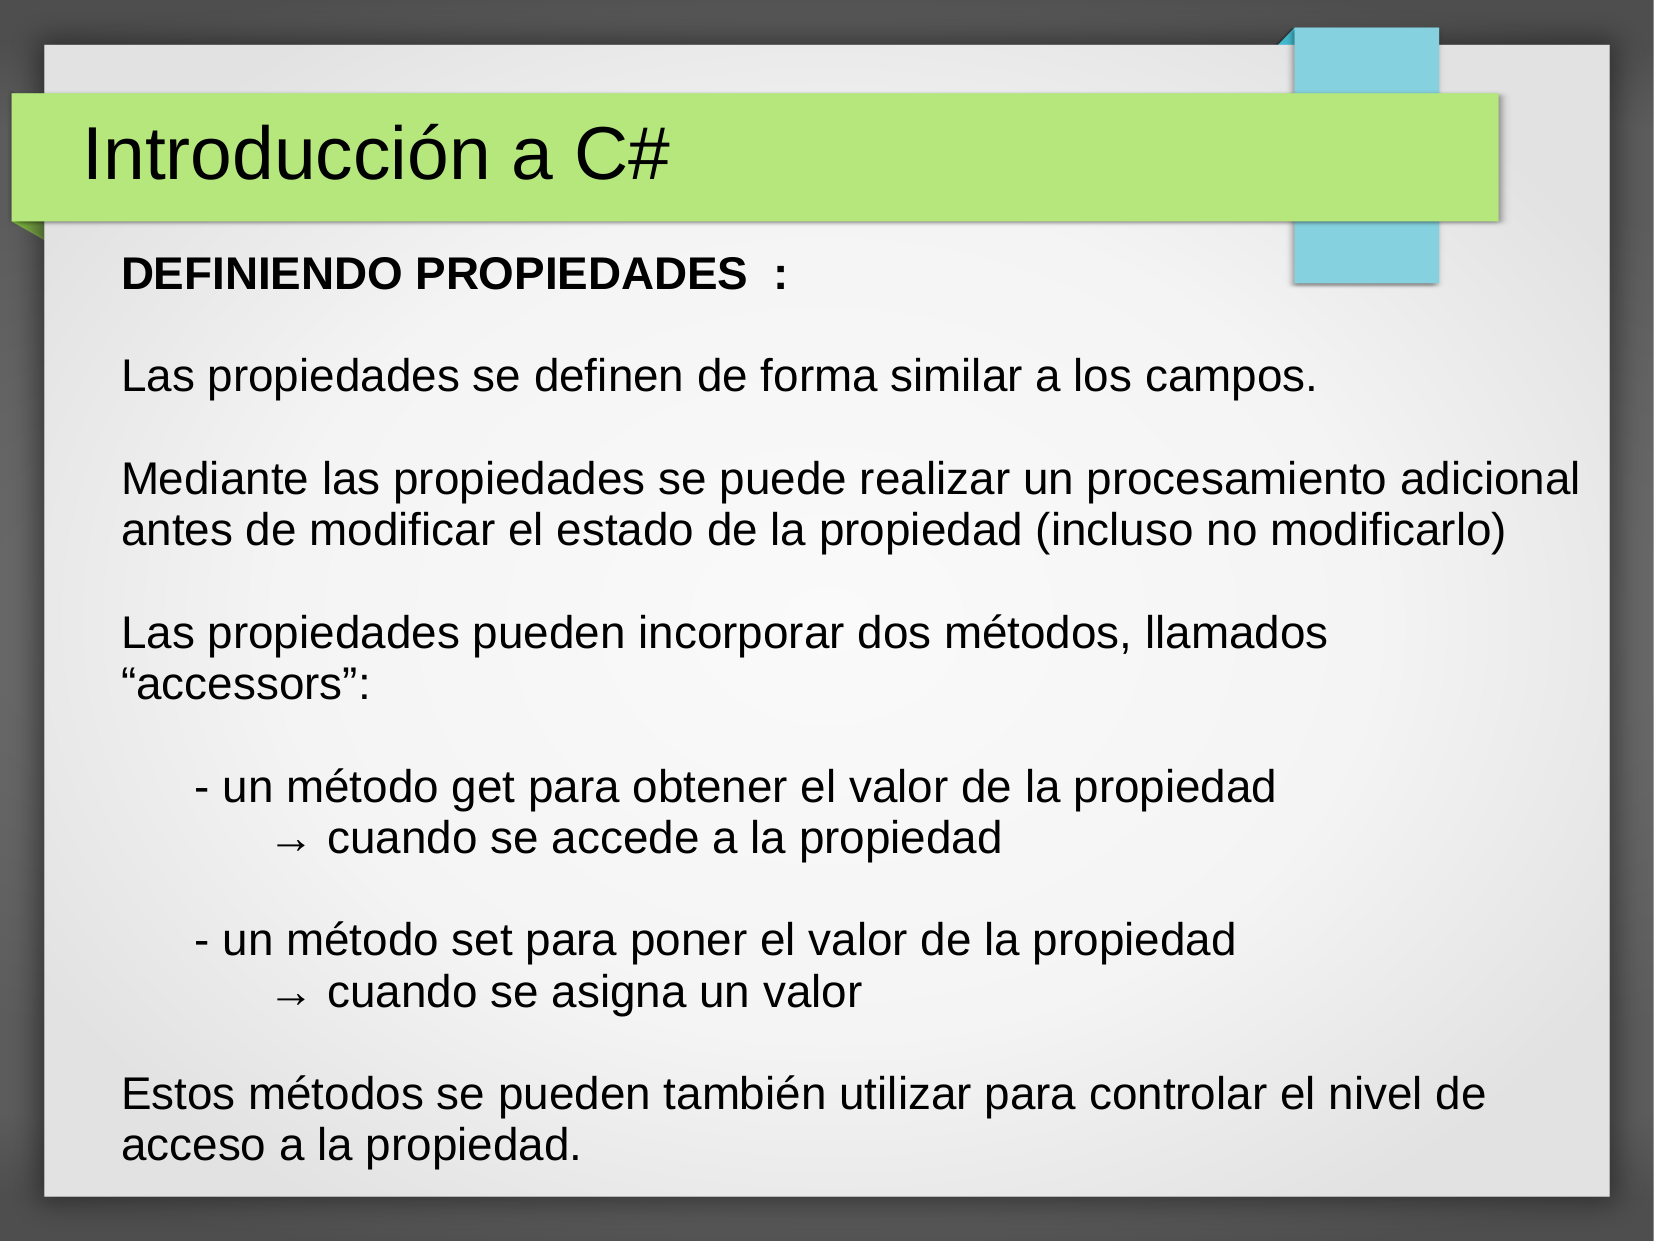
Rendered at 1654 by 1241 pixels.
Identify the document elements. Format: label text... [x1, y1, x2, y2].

text_box DEFINIENDO PROPIEDADES : Las propiedades se definen de forma similar a los campos. Mediante las propiedades se puede realizar un procesamiento adicional antes de modificar el estado de la propiedad (incluso no modificarlo) Las propiedades pueden incorporar dos métodos, llamados “accessors”: - un método get para obtener el valor de la propiedad → cuando se accede a la propiedad - un método set para poner el valor de la propiedad → cuando se asigna un valor Estos métodos se pueden también utilizar para controlar el nivel de acceso a la propiedad. [47, 237, 1583, 1182]
title Introducción a C# [82, 94, 1264, 213]
picture [0, 0, 1654, 1241]
